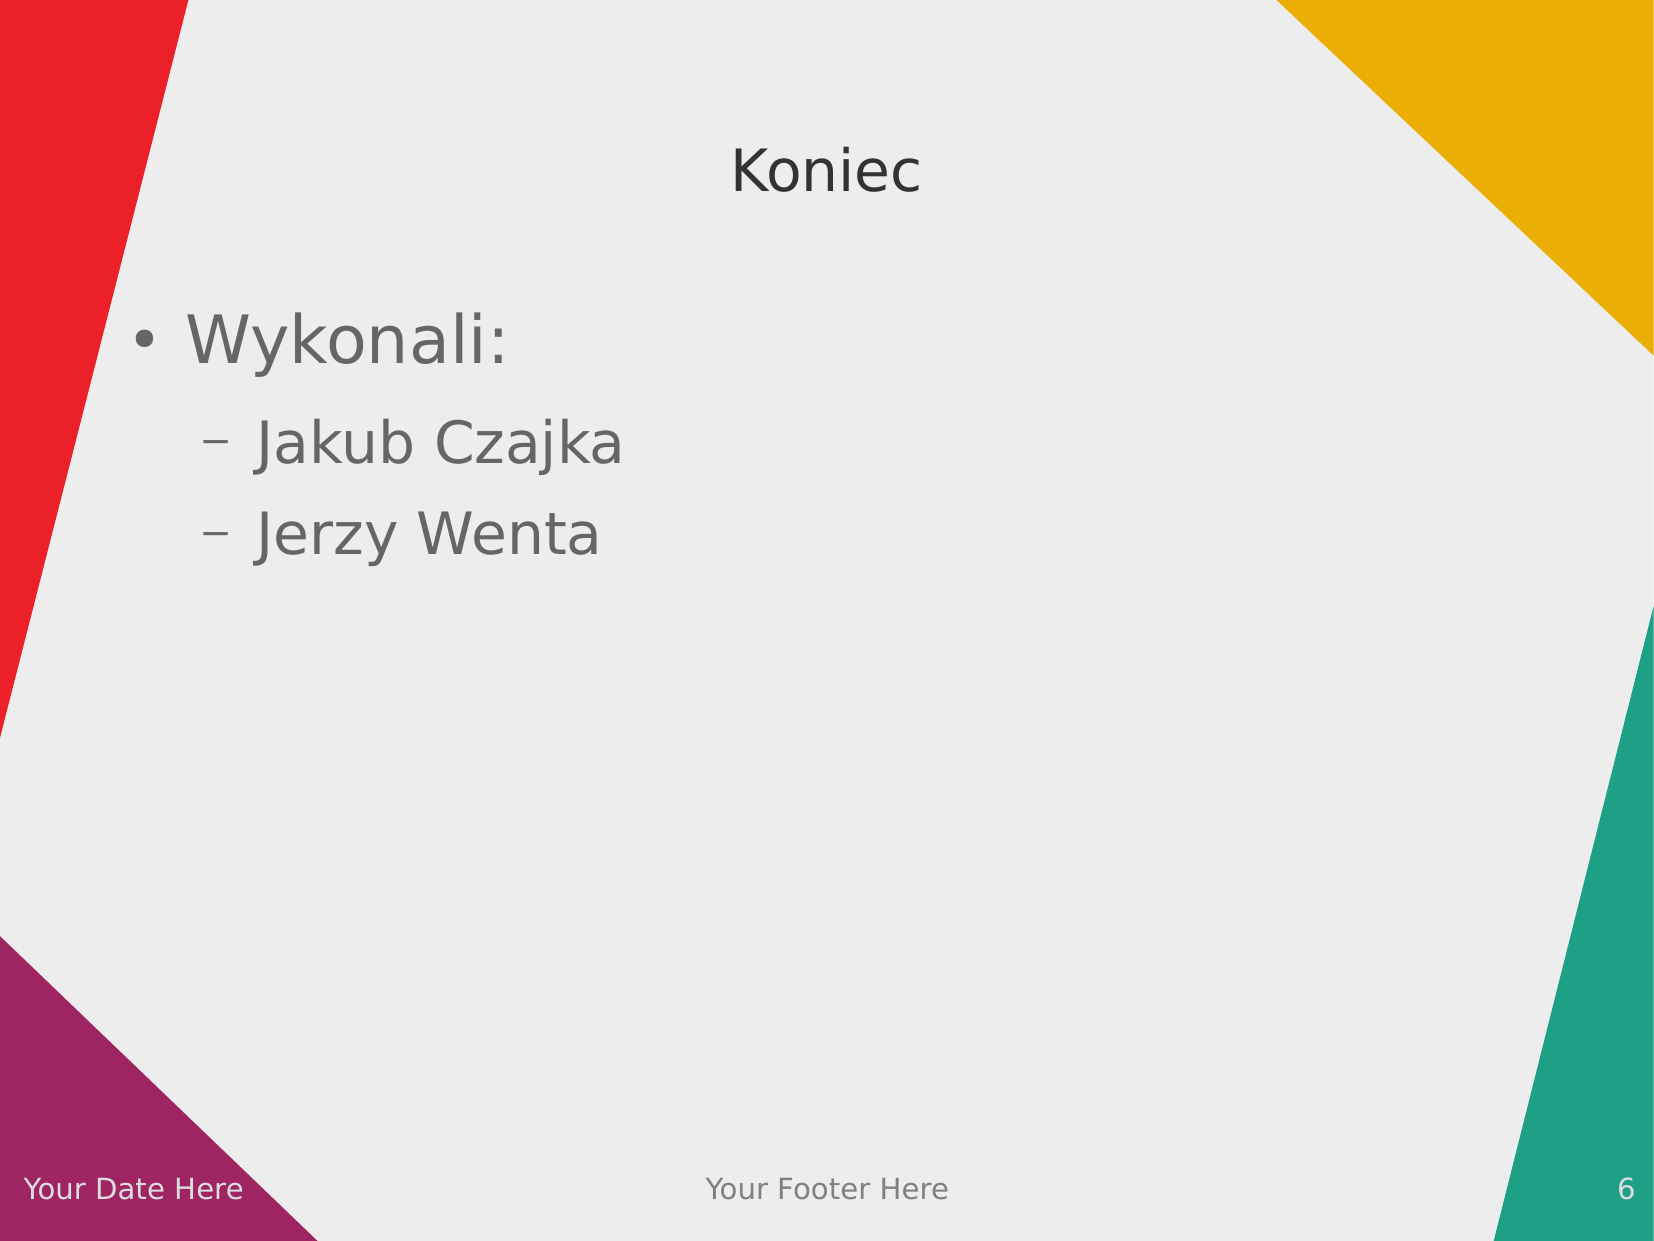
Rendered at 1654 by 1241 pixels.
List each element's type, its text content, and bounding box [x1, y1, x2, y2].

list Wykonali: Jakub Czajka Jerzy Wenta [114, 302, 1539, 1033]
title Koniec [114, 73, 1539, 271]
